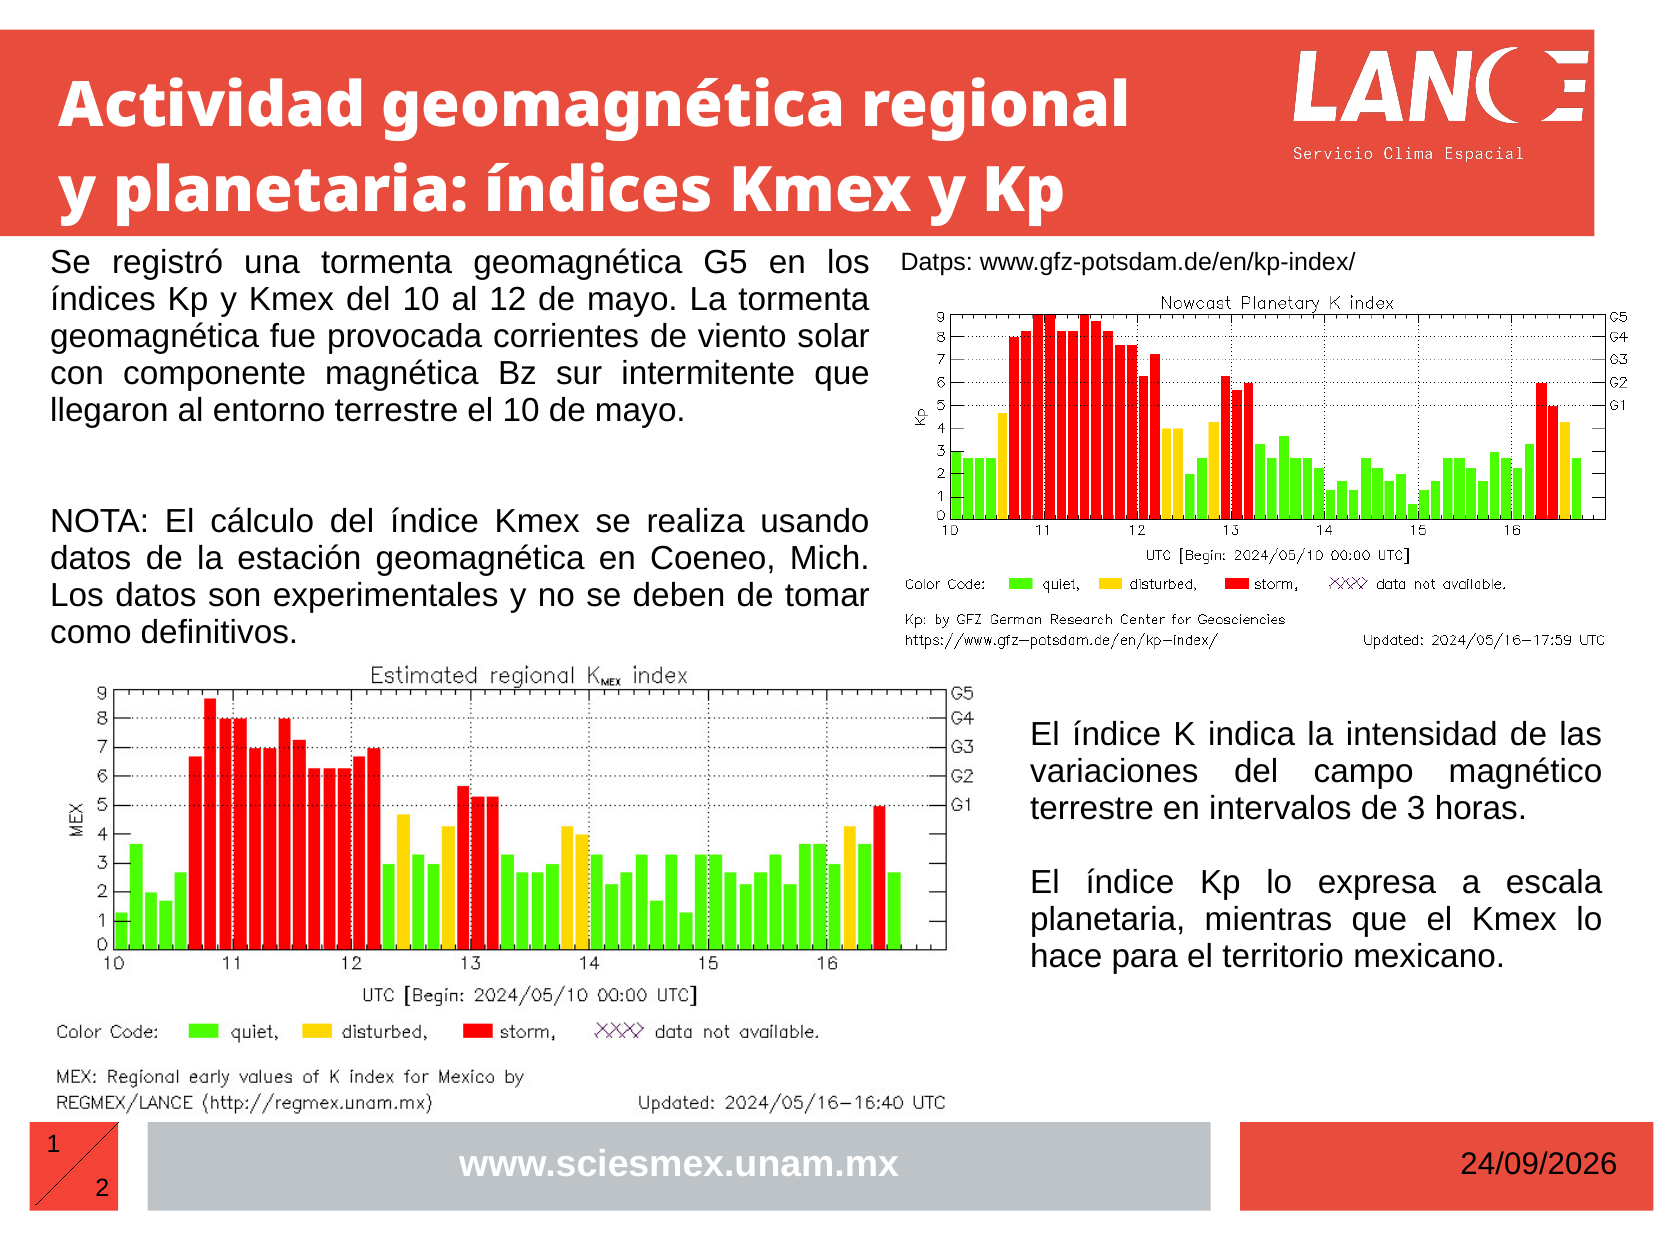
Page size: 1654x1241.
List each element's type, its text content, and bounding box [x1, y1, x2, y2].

text_box Se registró una tormenta geomagnética G5 en los índices Kp y Kmex del 10 al 12 de mayo. La tormenta geomagnética fue provocada corrientes de viento solar con componente magnética Bz sur intermitente que llegaron al entorno terrestre el 10 de mayo. NOTA: El cálculo del índice Kmex se realiza usando datos de la estación geomagnética en Coeneo, Mich. Los datos son experimentales y no se deben de tomar como definitivos. [35, 236, 886, 770]
text_box 2 [35, 1151, 125, 1209]
picture [1293, 47, 1589, 162]
text_box <número> [31, 1122, 176, 1170]
title Actividad geomagnética regional y planetaria: índices Kmex y Kp [59, 59, 1312, 207]
text_box 16/05/2024 [1424, 1122, 1654, 1205]
text_box Datps: www.gfz-potsdam.de/en/kp-index/ [886, 240, 1654, 284]
picture [47, 277, 1642, 1116]
text_box www.sciesmex.unam.mx [153, 1122, 1205, 1205]
text_box El índice K indica la intensidad de las variaciones del campo magnético terrestre en intervalos de 3 horas. El índice Kp lo expresa a escala planetaria, mientras que el Kmex lo hace para el territorio mexicano. [1015, 707, 1619, 1052]
